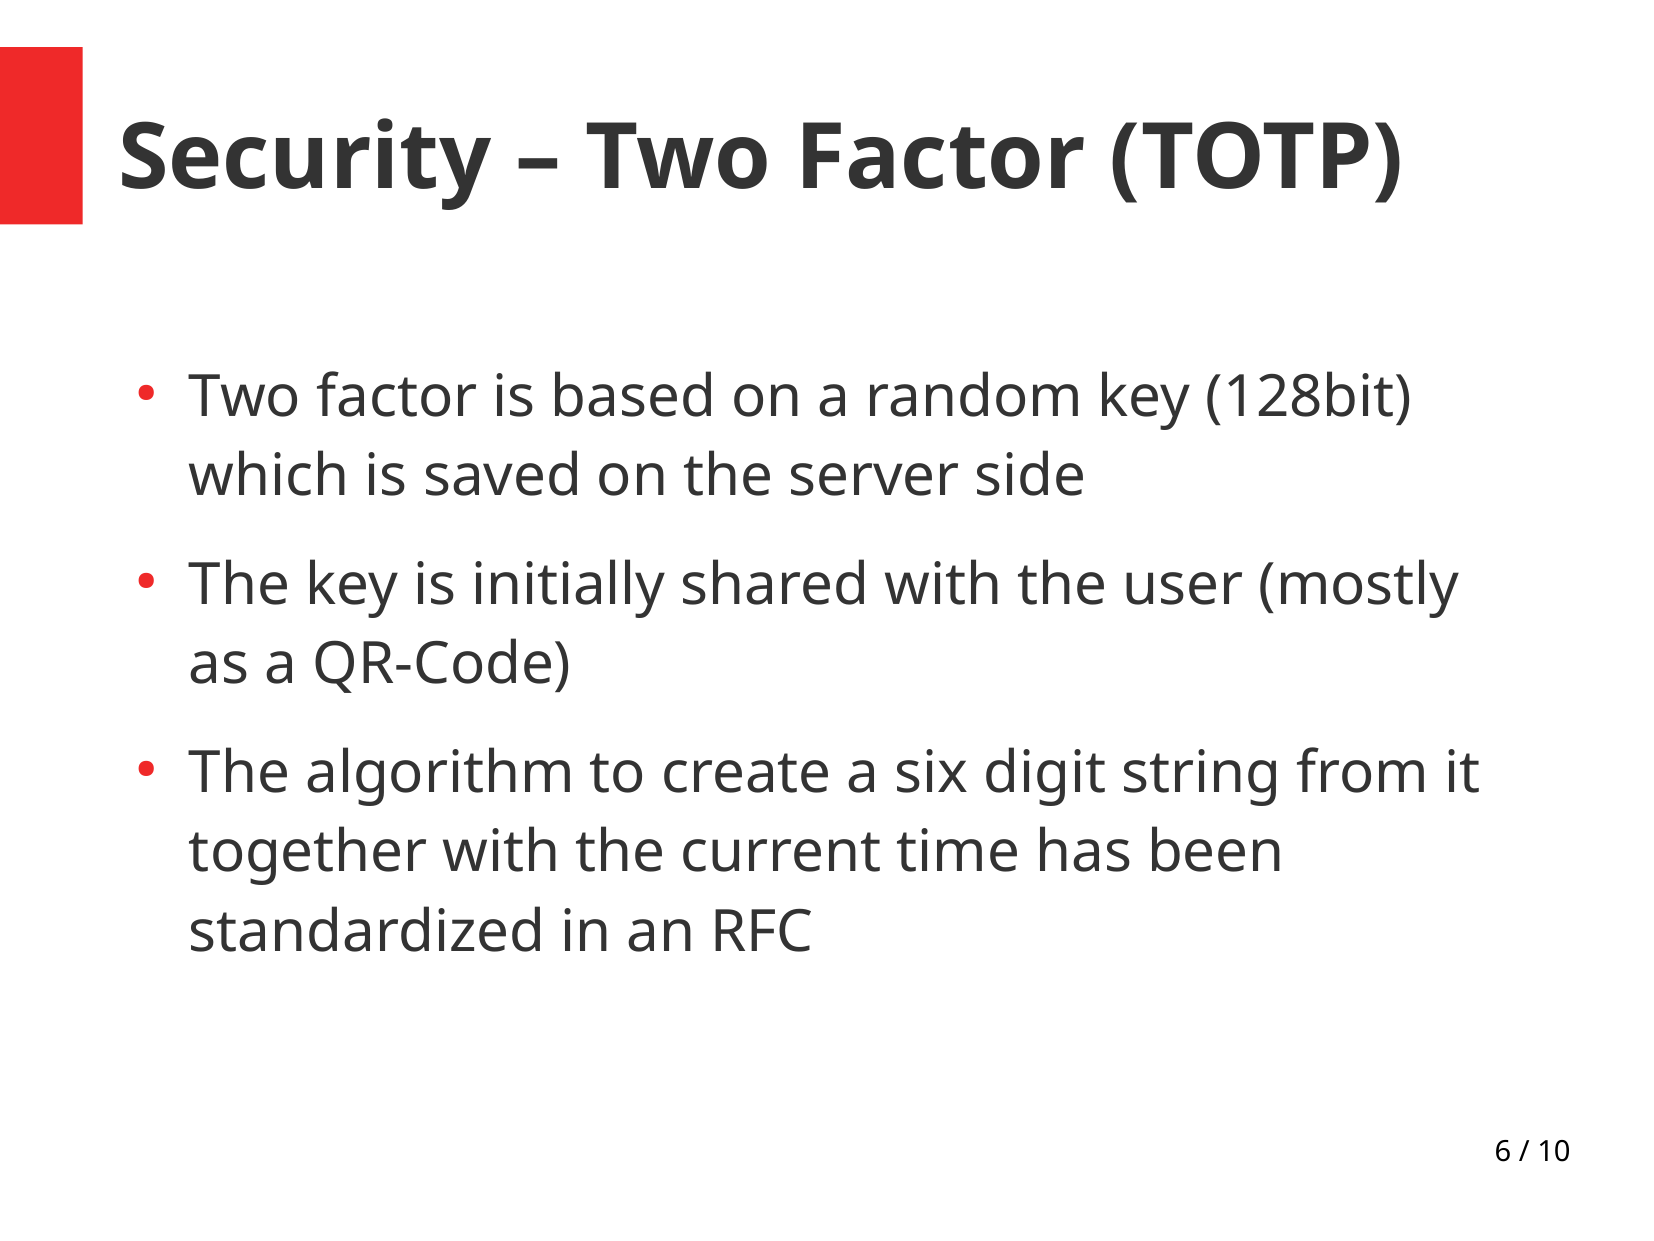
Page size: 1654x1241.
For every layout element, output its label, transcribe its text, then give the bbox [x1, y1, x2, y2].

list Two factor is based on a random key (128bit) which is saved on the server side The key is initially shared with the user (mostly as a QR-Code) The algorithm to create a six digit string from it together with the current time has been standardized in an RFC [118, 354, 1536, 1074]
title Security – Two Factor (TOTP) [118, 45, 1571, 260]
